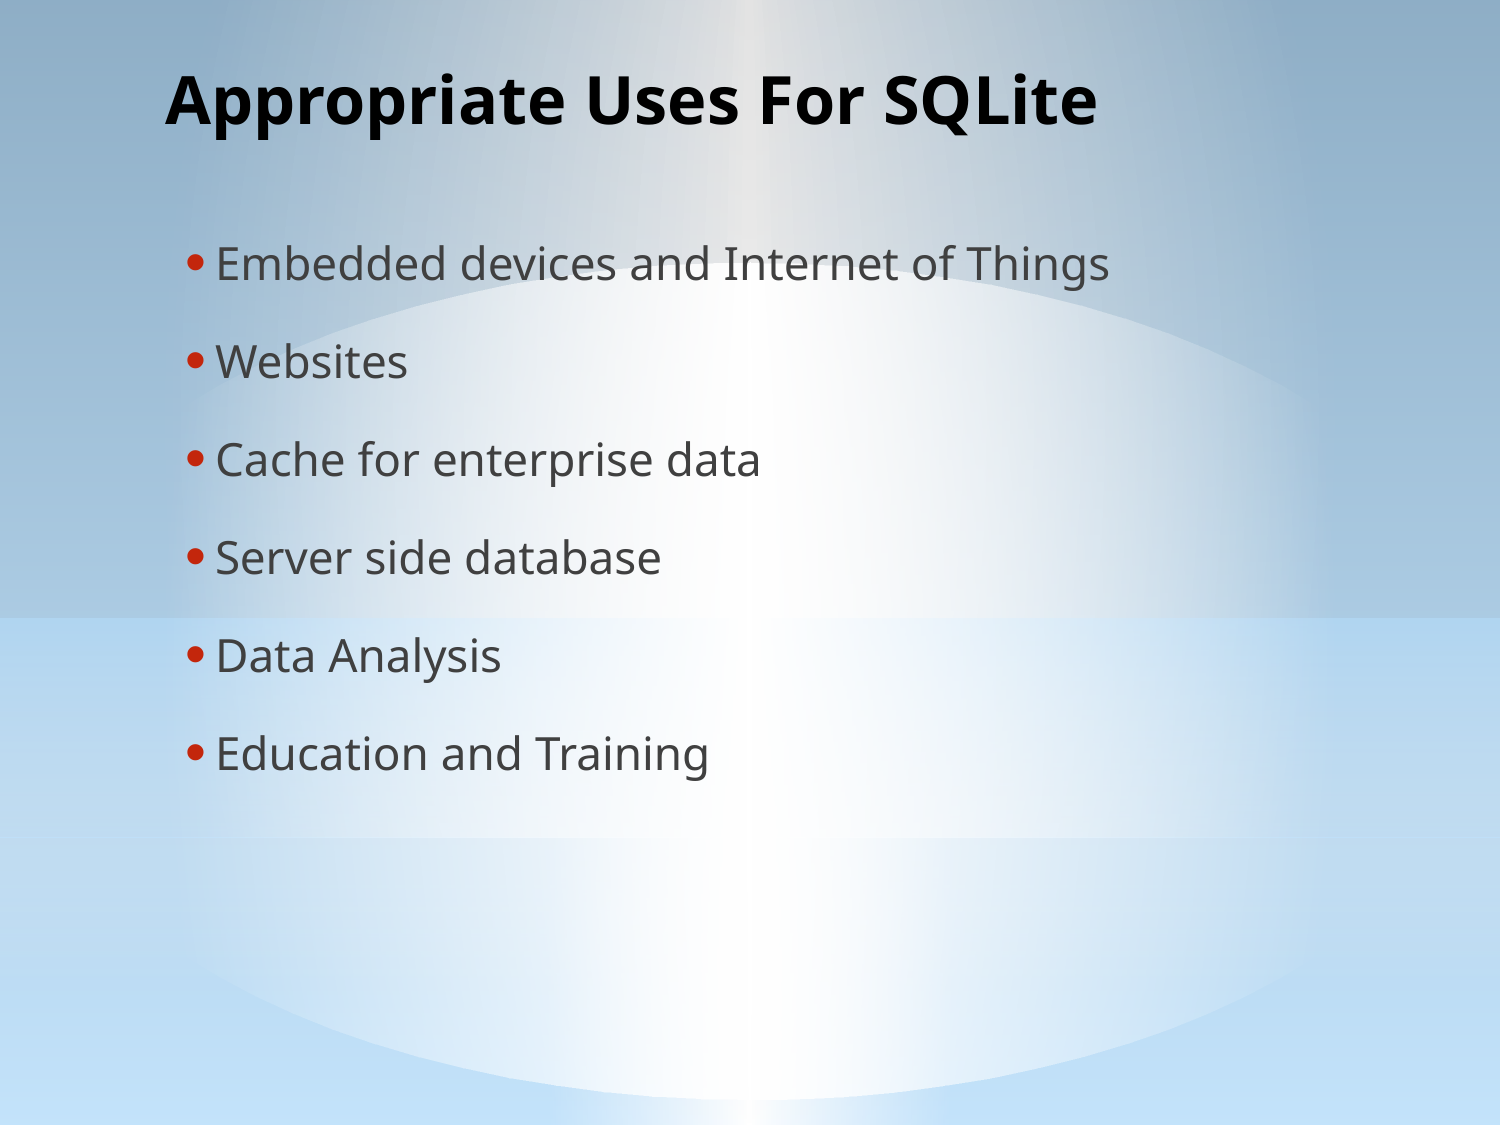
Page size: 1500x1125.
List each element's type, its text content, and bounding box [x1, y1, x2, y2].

title Appropriate Uses For SQLite [150, 50, 1219, 175]
list Embedded devices and Internet of Things Websites Cache for enterprise data Server side database Data Analysis Education and Training [162, 200, 1338, 1013]
